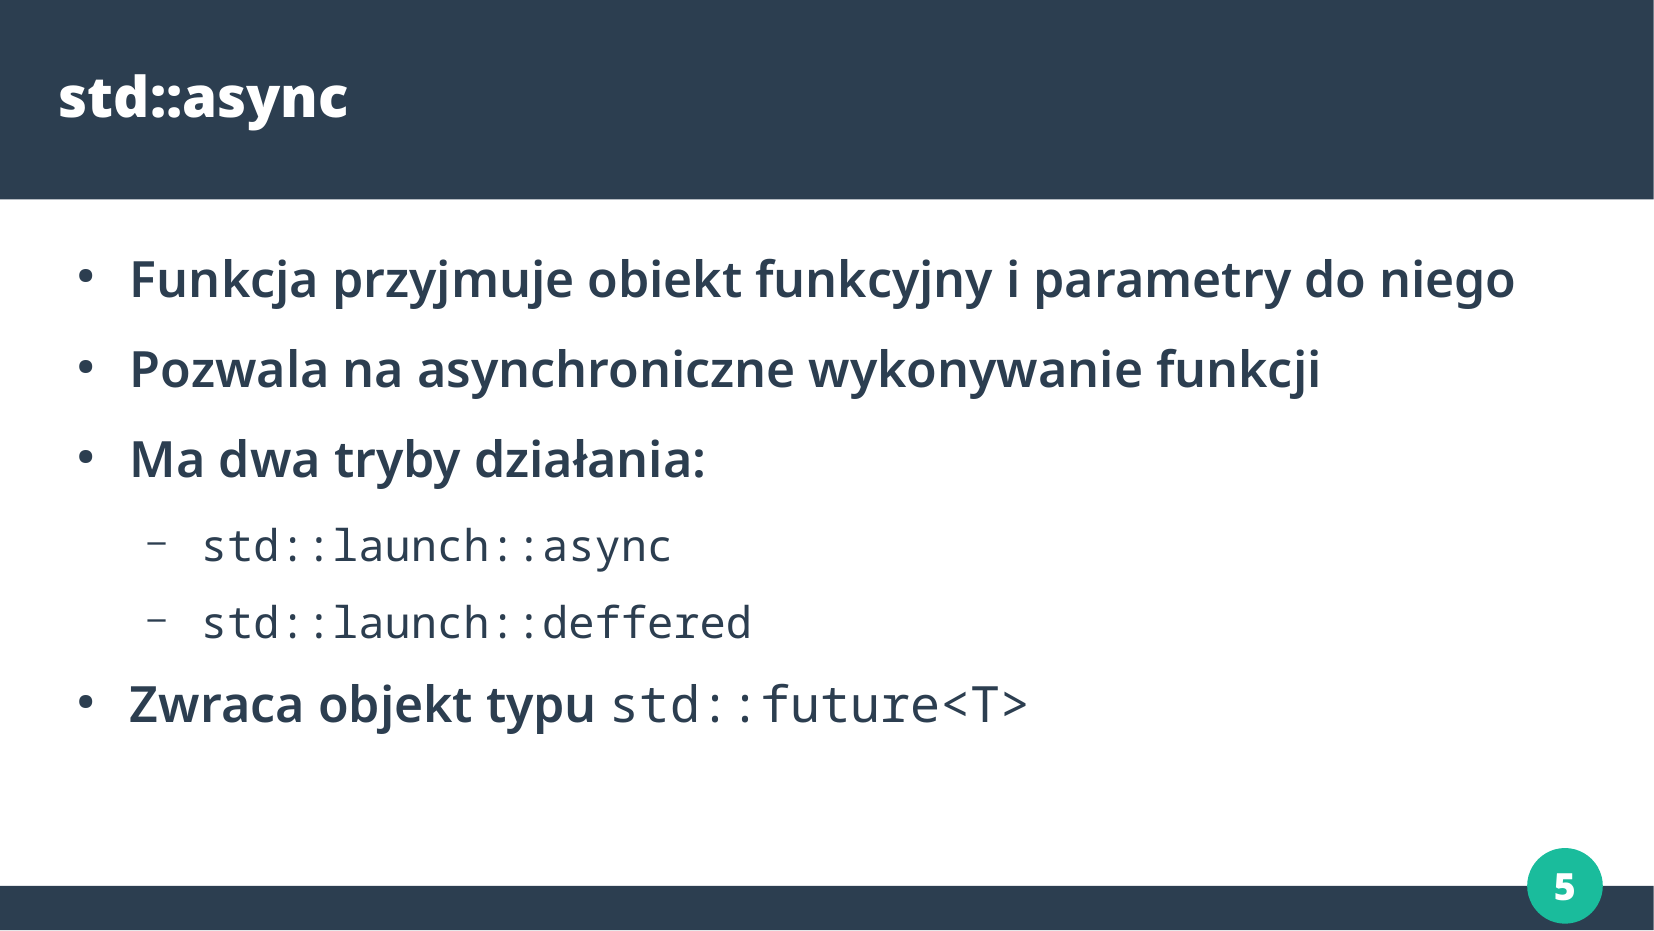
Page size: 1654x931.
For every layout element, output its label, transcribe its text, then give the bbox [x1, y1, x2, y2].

title std::async [59, 37, 1595, 155]
list Funkcja przyjmuje obiekt funkcyjny i parametry do niego Pozwala na asynchroniczne wykonywanie funkcji Ma dwa tryby działania: std::launch::async std::launch::deffered Zwraca objekt typu std::future<T> [59, 243, 1595, 864]
